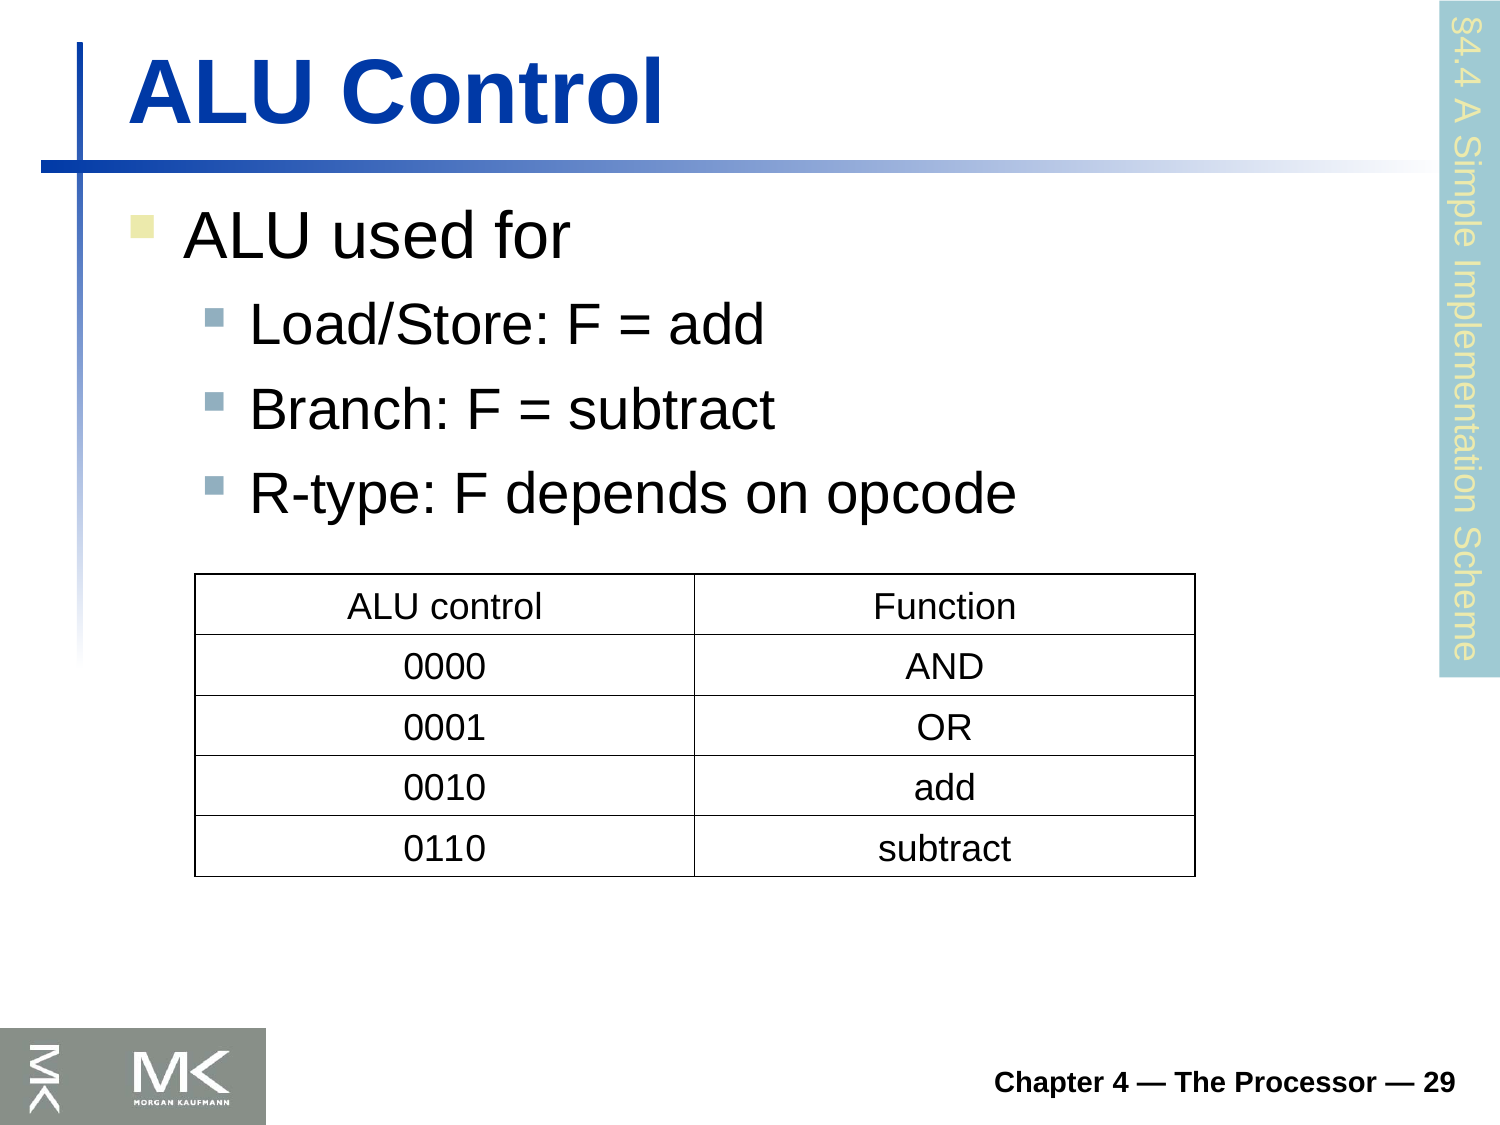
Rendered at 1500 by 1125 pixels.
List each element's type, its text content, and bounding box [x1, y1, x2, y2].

table_cell subtract [695, 816, 1194, 876]
table_header Function [695, 575, 1194, 634]
title ALU Control [112, 23, 1439, 149]
text_box §4.4 A Simple Implementation Scheme [1439, 0, 1500, 678]
table_header ALU control [196, 575, 694, 634]
table_cell 0110 [196, 816, 694, 876]
picture [0, 1028, 266, 1125]
text_box Chapter 4 — The Processor — <number> [277, 1046, 1471, 1106]
table_cell 0001 [196, 696, 694, 755]
table_cell add [695, 756, 1194, 815]
table_cell 0000 [196, 635, 694, 695]
table_cell 0010 [196, 756, 694, 815]
table_cell OR [695, 696, 1194, 755]
table_cell AND [695, 635, 1194, 695]
list ALU used for Load/Store: F = add Branch: F = subtract R-type: F depends on opcode [112, 184, 1439, 576]
